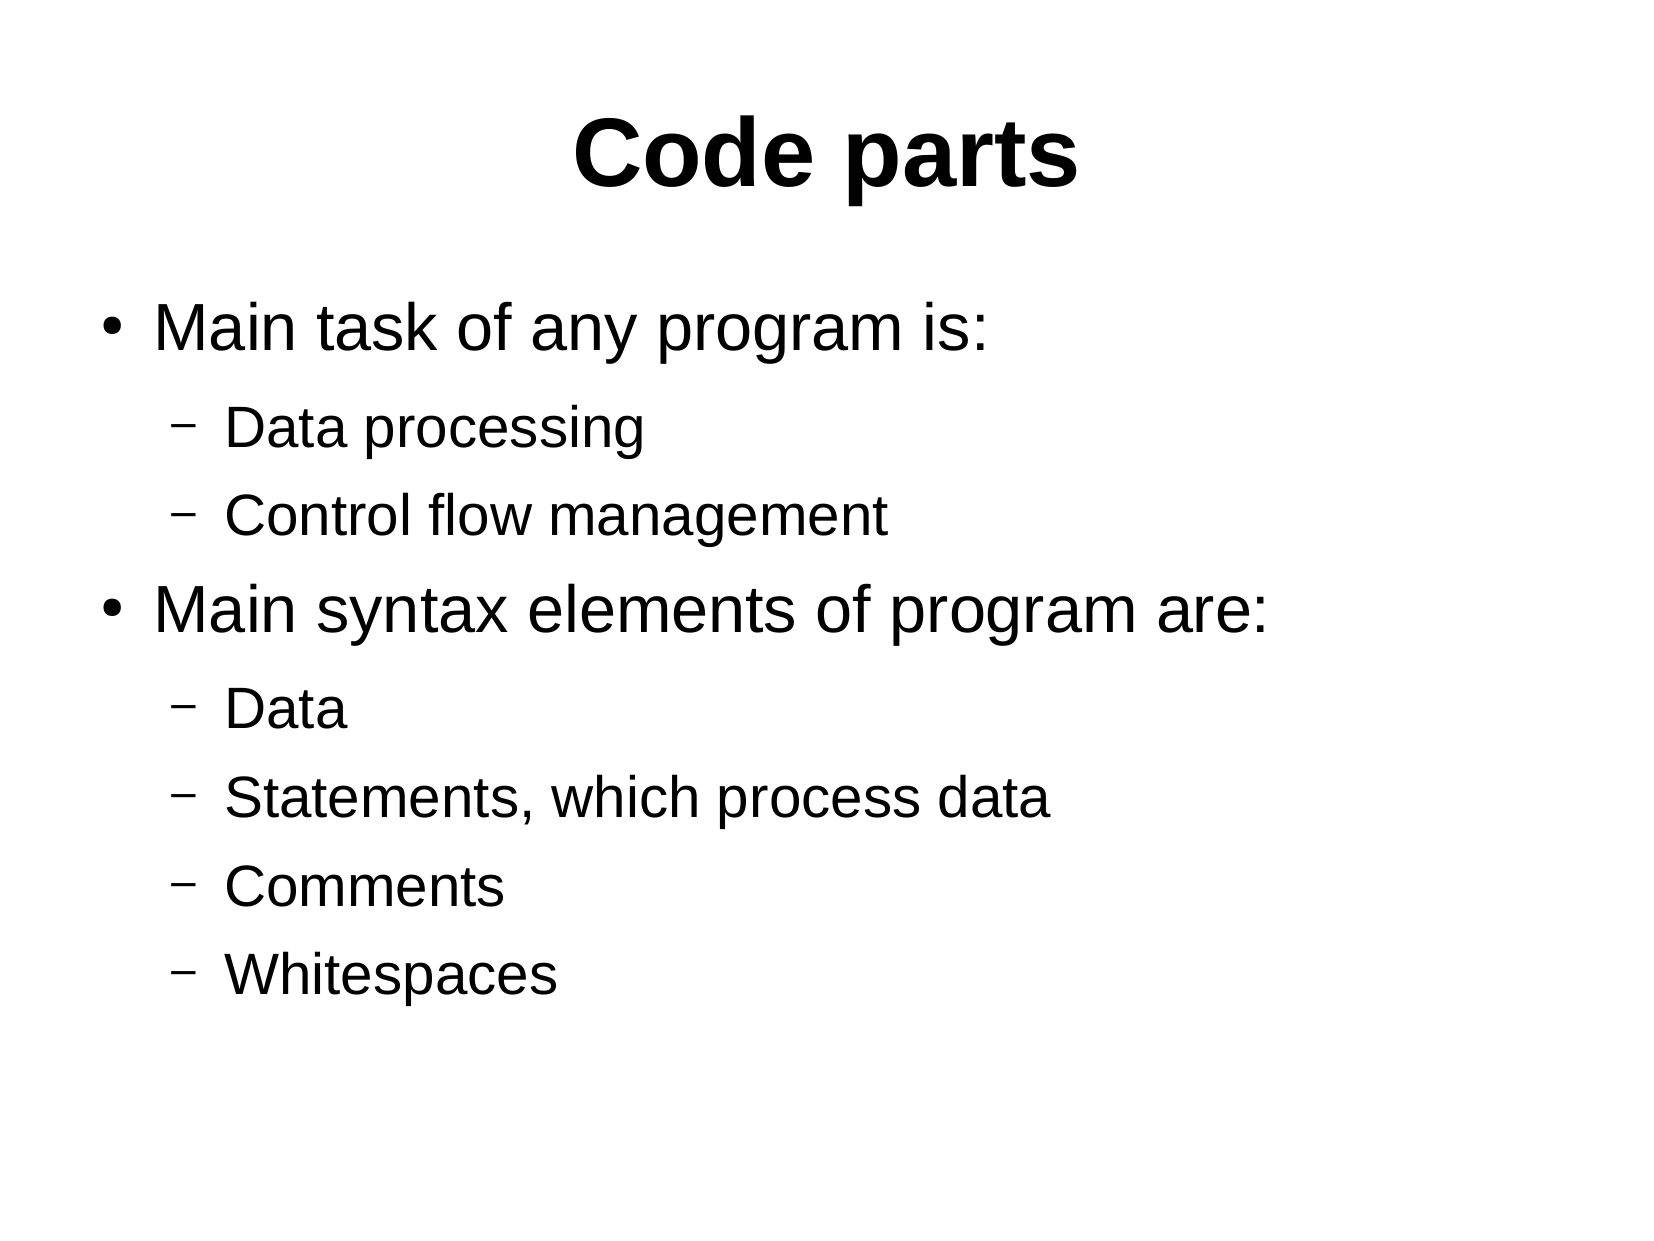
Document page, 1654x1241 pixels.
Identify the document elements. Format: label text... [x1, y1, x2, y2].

list Main task of any program is: Data processing Control flow management Main syntax elements of program are: Data Statements, which process data Comments Whitespaces [82, 290, 1538, 1010]
title Code parts [82, 49, 1571, 257]
